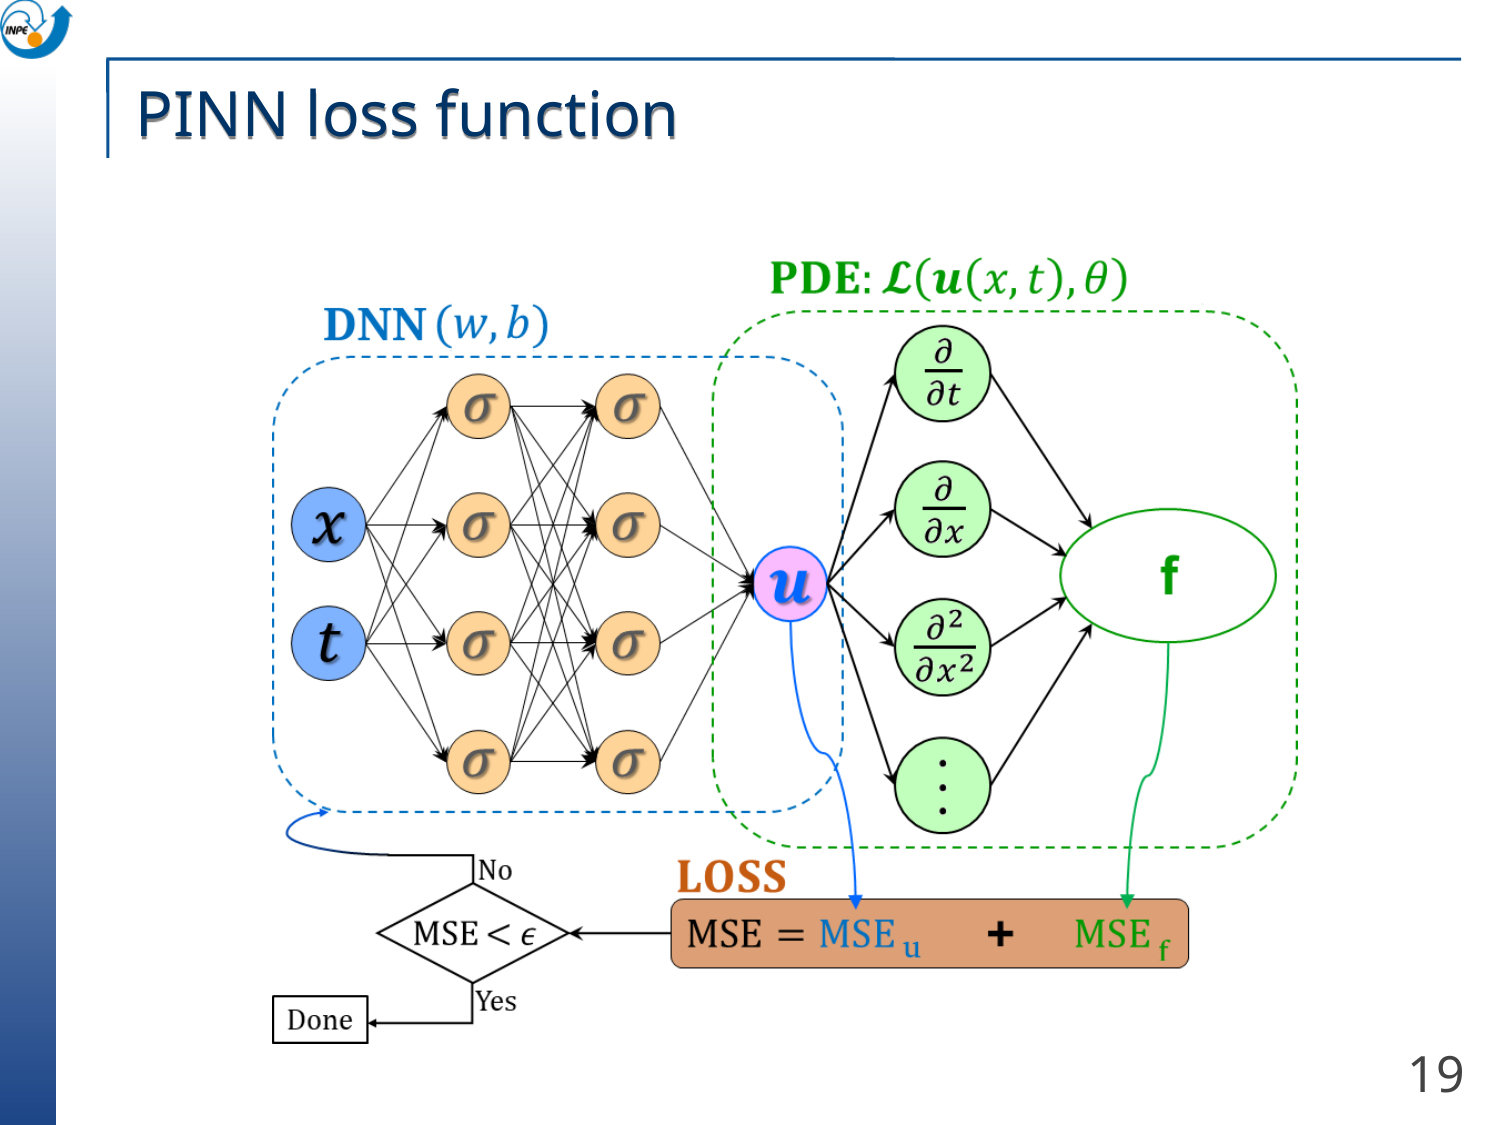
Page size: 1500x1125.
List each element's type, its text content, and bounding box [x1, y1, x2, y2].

title PINN loss function [106, 59, 1465, 181]
picture [0, 0, 73, 59]
slide_number 1 [1389, 1033, 1480, 1120]
picture [272, 257, 1298, 1044]
